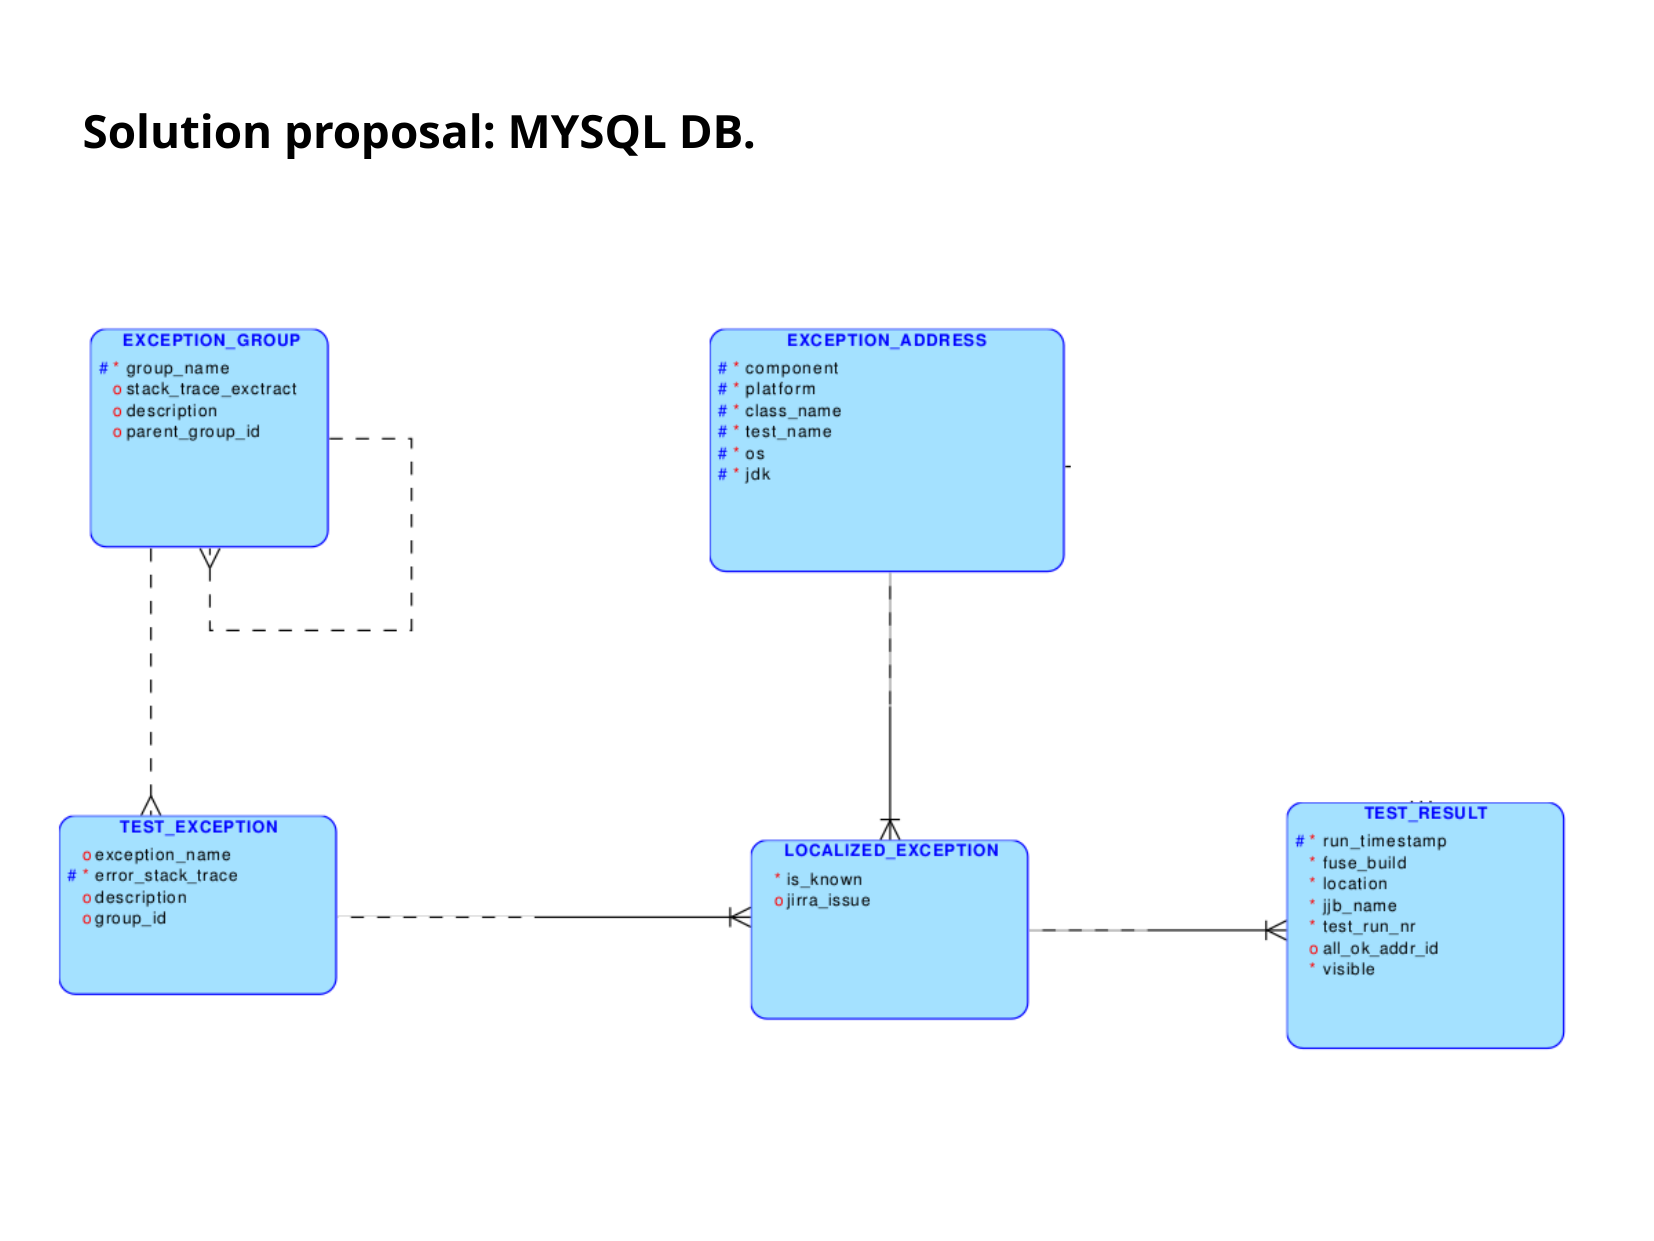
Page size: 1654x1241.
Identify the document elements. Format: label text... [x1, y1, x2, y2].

picture [0, 262, 1654, 1227]
title Solution proposal: MYSQL DB. [82, 37, 1571, 226]
